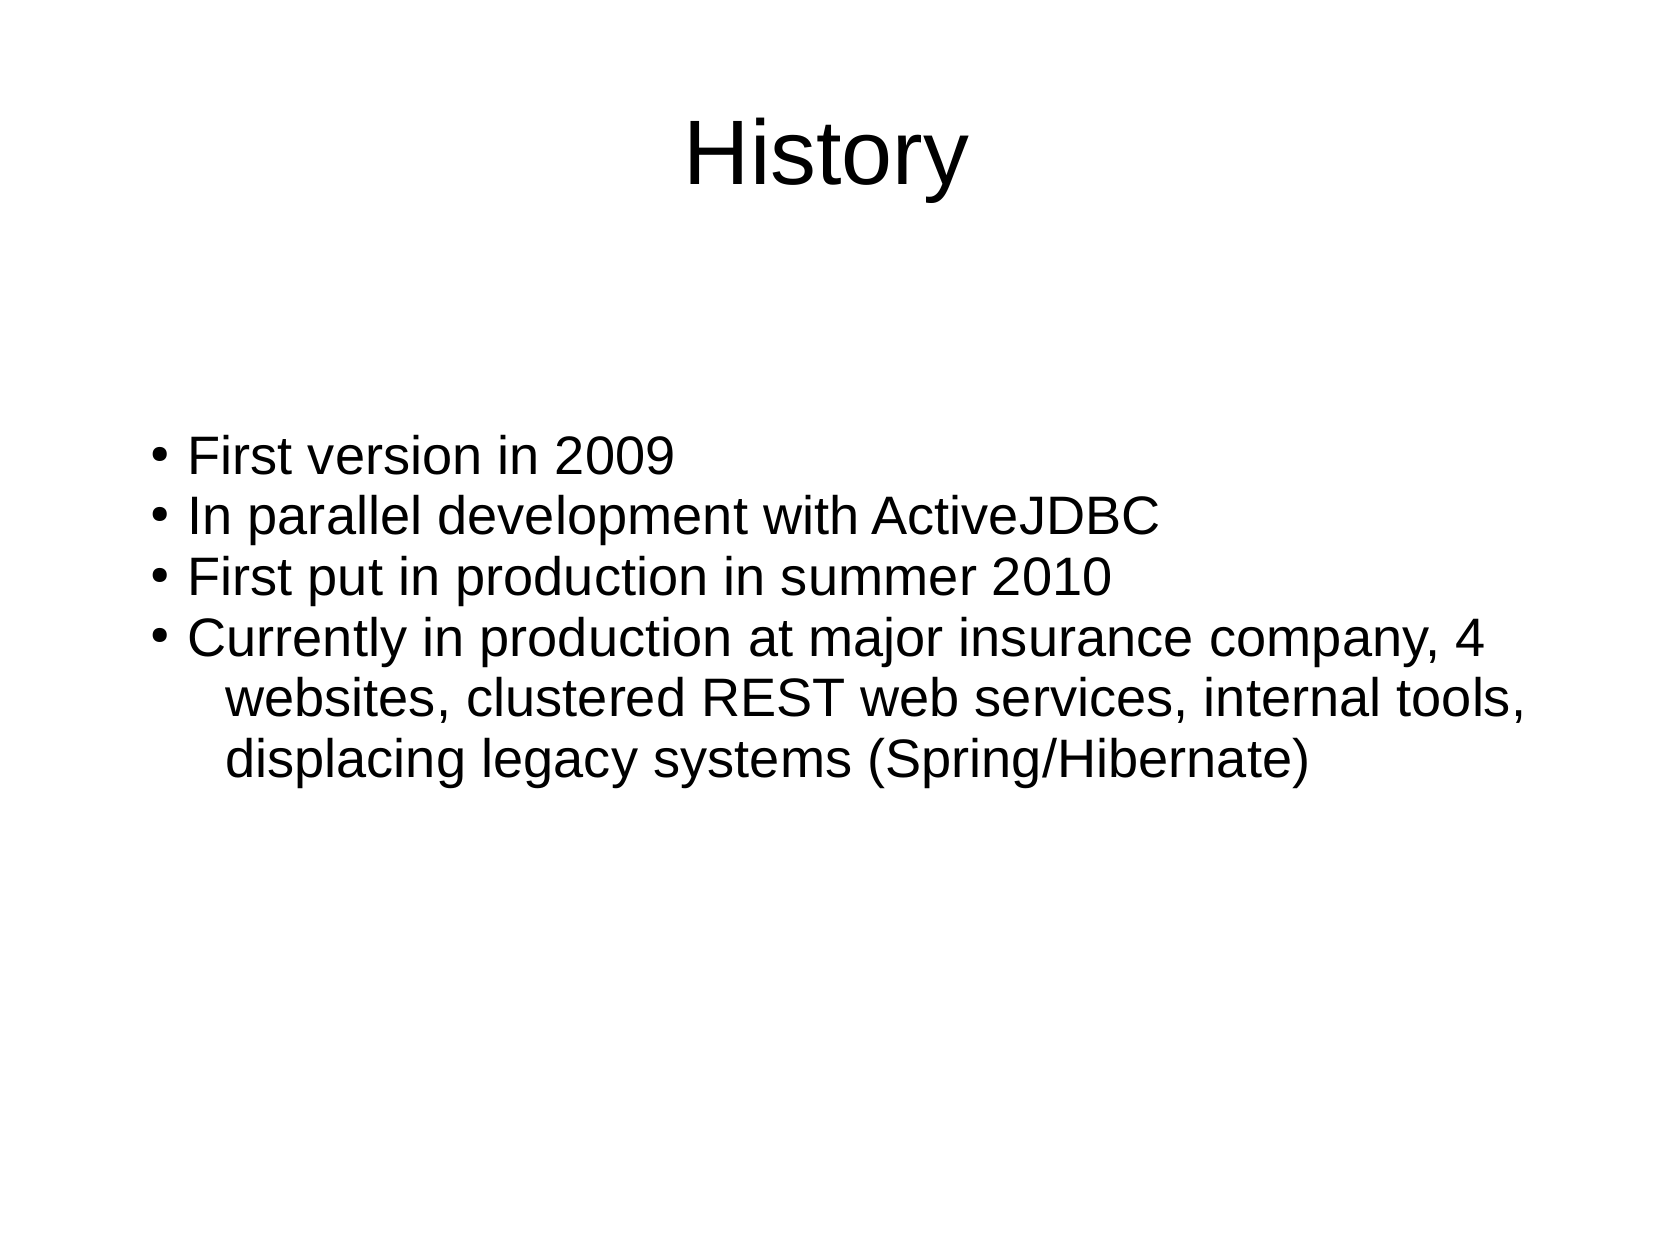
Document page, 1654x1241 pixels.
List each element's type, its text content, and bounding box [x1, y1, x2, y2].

title History [82, 56, 1571, 250]
subtitle First version in 2009 In parallel development with ActiveJDBC First put in production in summer 2010 Currently in production at major insurance company, 4 websites, clustered REST web services, internal tools, displacing legacy systems (Spring/Hibernate) [112, 300, 1601, 989]
